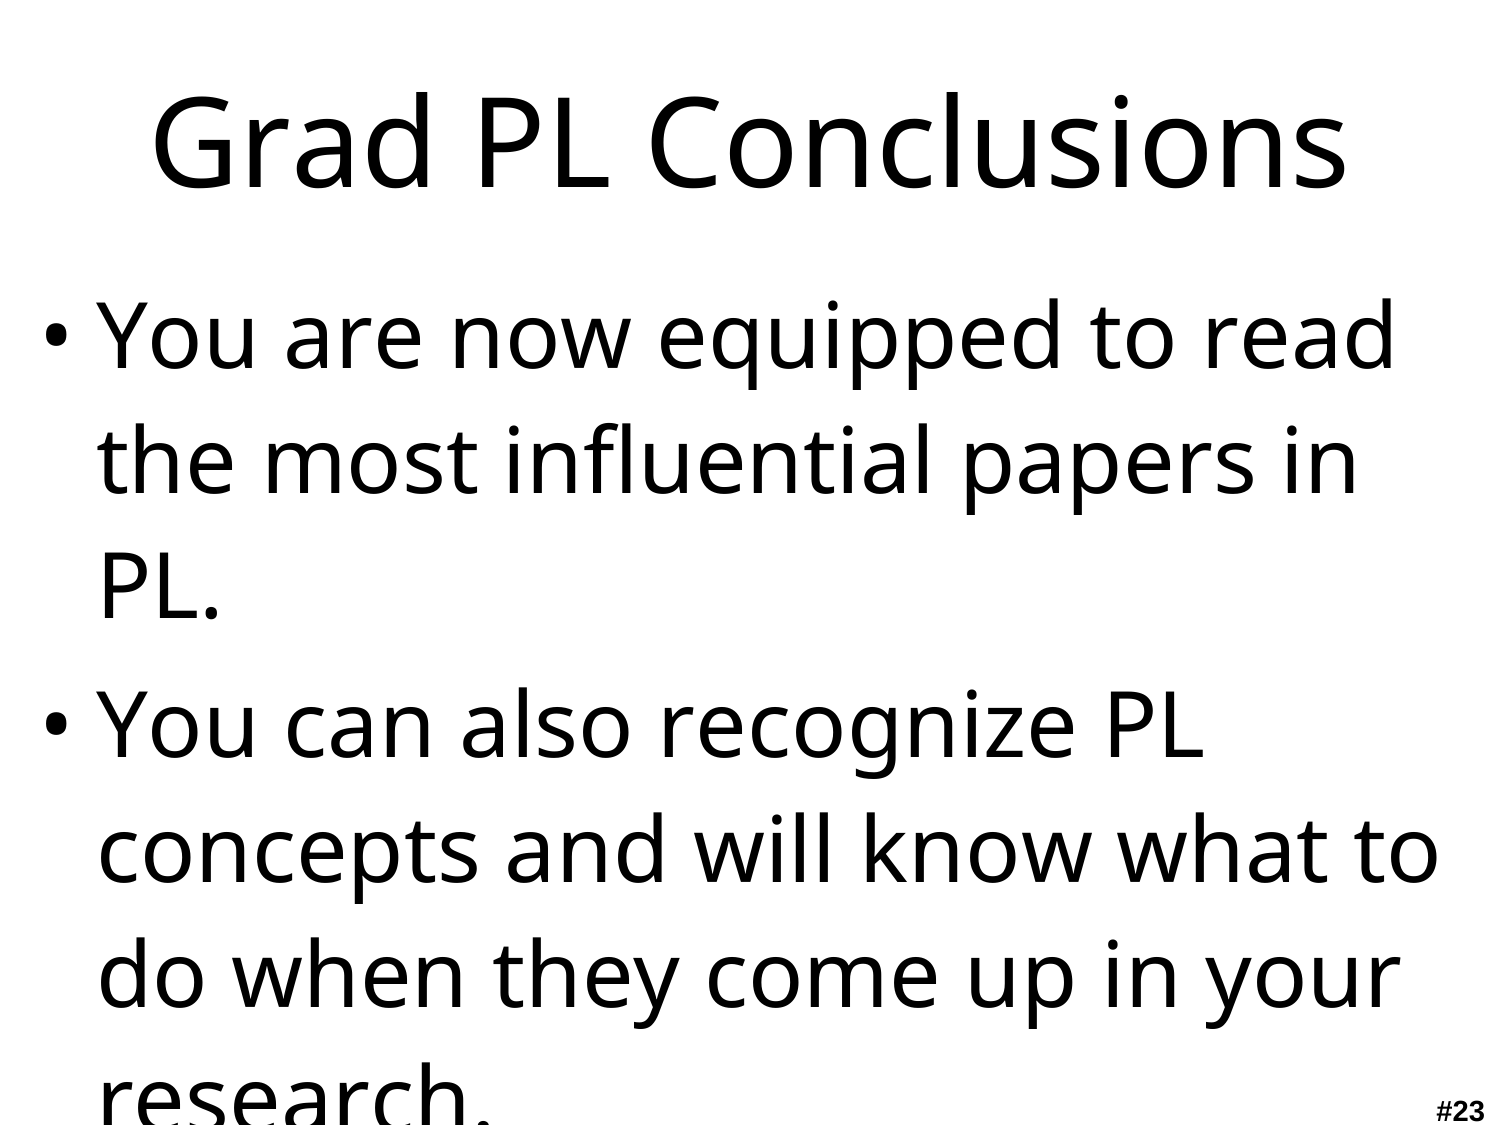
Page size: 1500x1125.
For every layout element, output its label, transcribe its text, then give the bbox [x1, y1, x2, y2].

title Grad PL Conclusions [24, 45, 1476, 233]
list You are now equipped to read the most influential papers in PL. You can also recognize PL concepts and will know what to do when they come up in your research. [24, 262, 1476, 1101]
